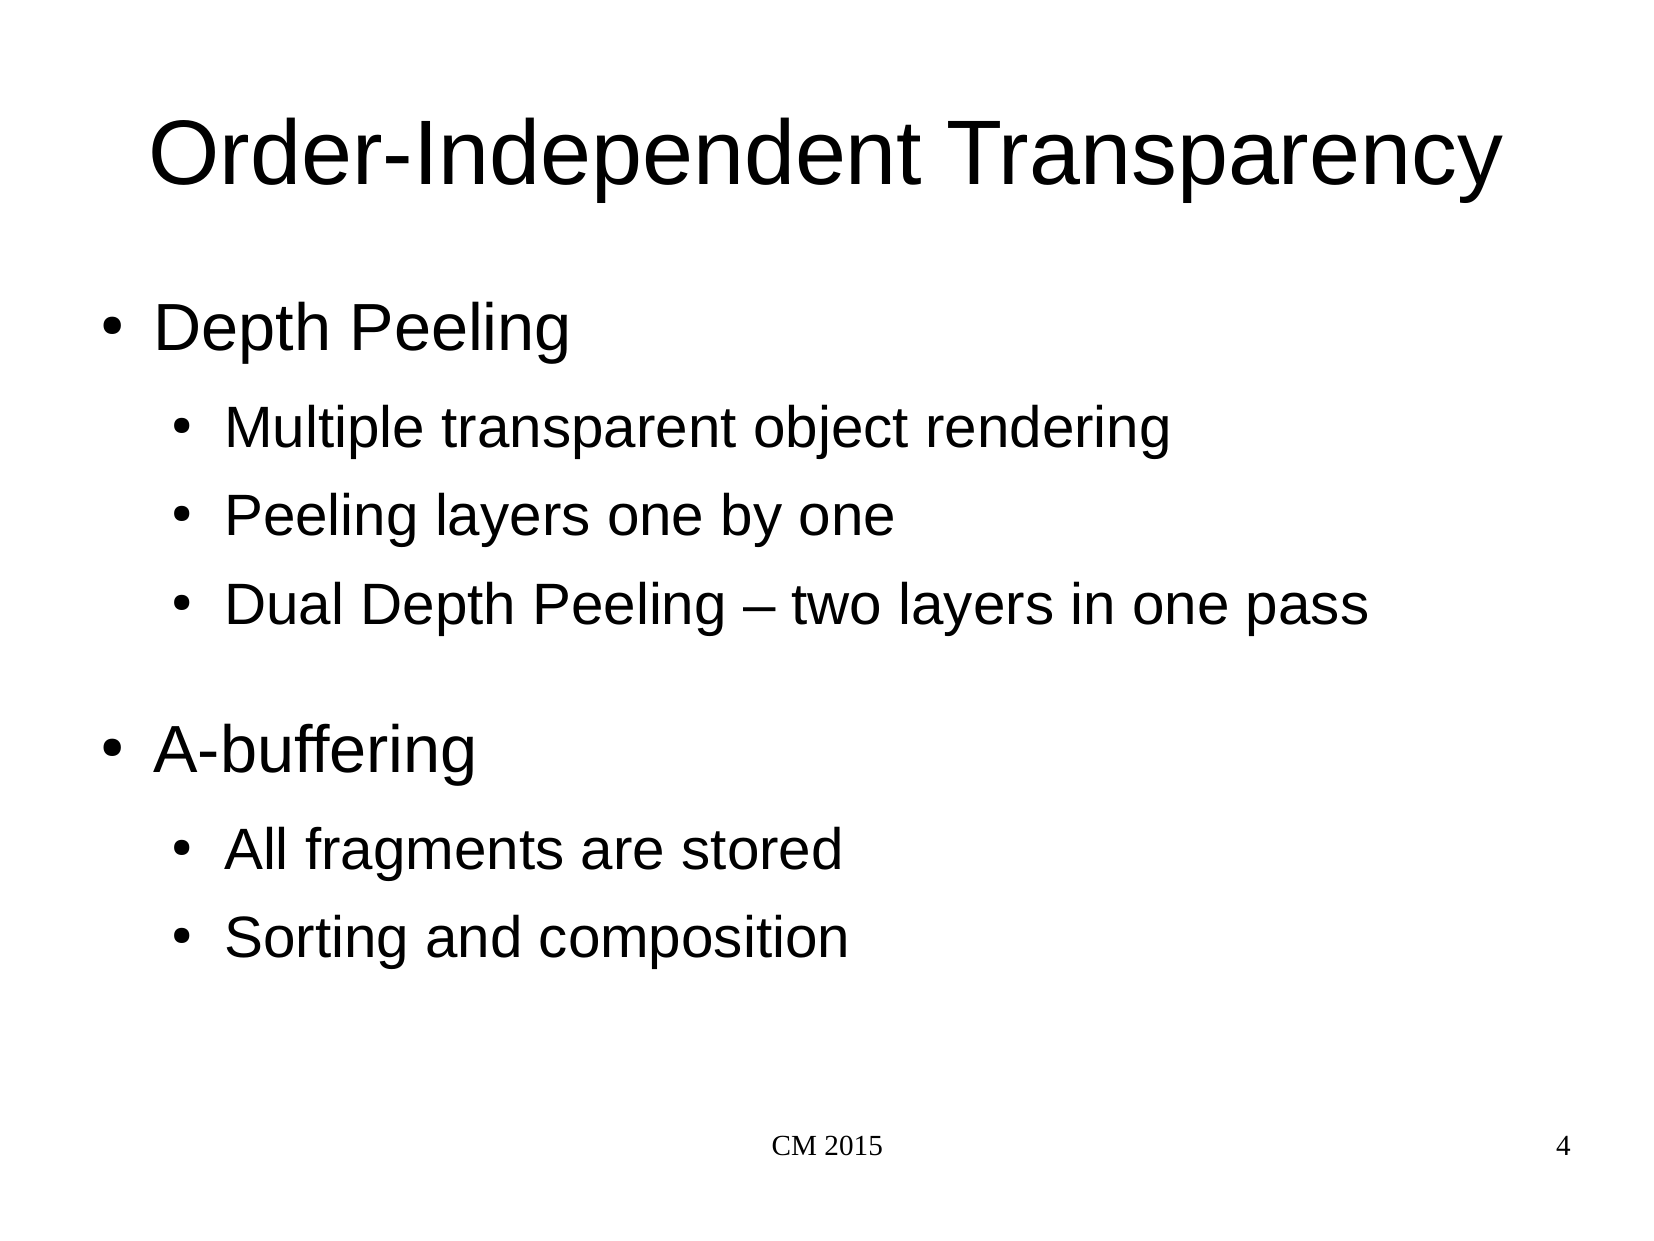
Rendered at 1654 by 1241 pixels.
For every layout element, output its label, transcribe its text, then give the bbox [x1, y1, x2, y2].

list Depth Peeling Multiple transparent object rendering Peeling layers one by one Dual Depth Peeling – two layers in one pass A-buffering All fragments are stored Sorting and composition [82, 290, 1571, 1109]
title Order-Independent Transparency [82, 49, 1571, 257]
